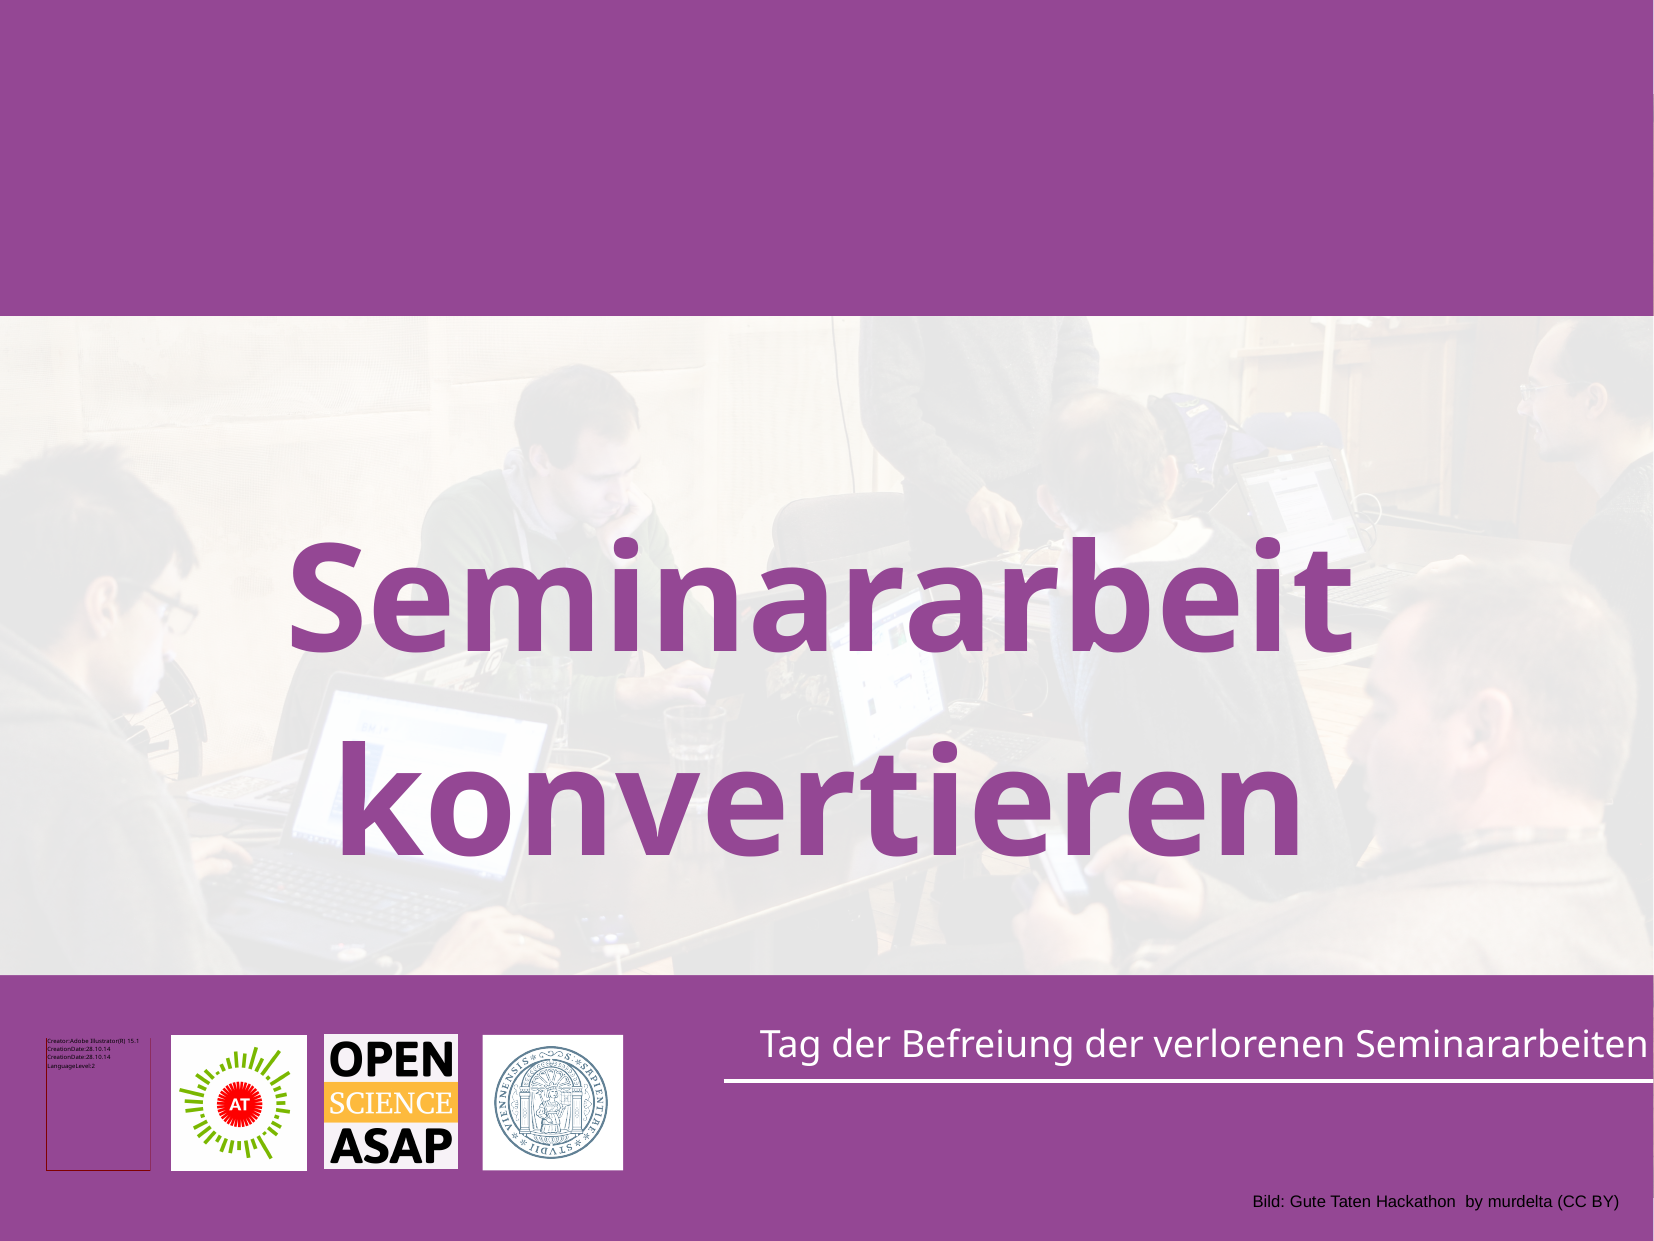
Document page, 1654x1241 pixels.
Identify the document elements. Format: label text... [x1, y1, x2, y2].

picture [494, 1046, 608, 1159]
text_box Bild: Gute Taten Hackathon by murdelta (CC BY) [615, 1185, 1636, 1219]
picture [171, 1035, 307, 1171]
picture [45, 1039, 151, 1171]
picture [324, 1034, 458, 1169]
text_box [0, 0, 1654, 1241]
text_box Tag der Befreiung der verlorenen Seminararbeiten [745, 1010, 1631, 1068]
text_box Seminararbeit konvertieren [48, 483, 1594, 836]
